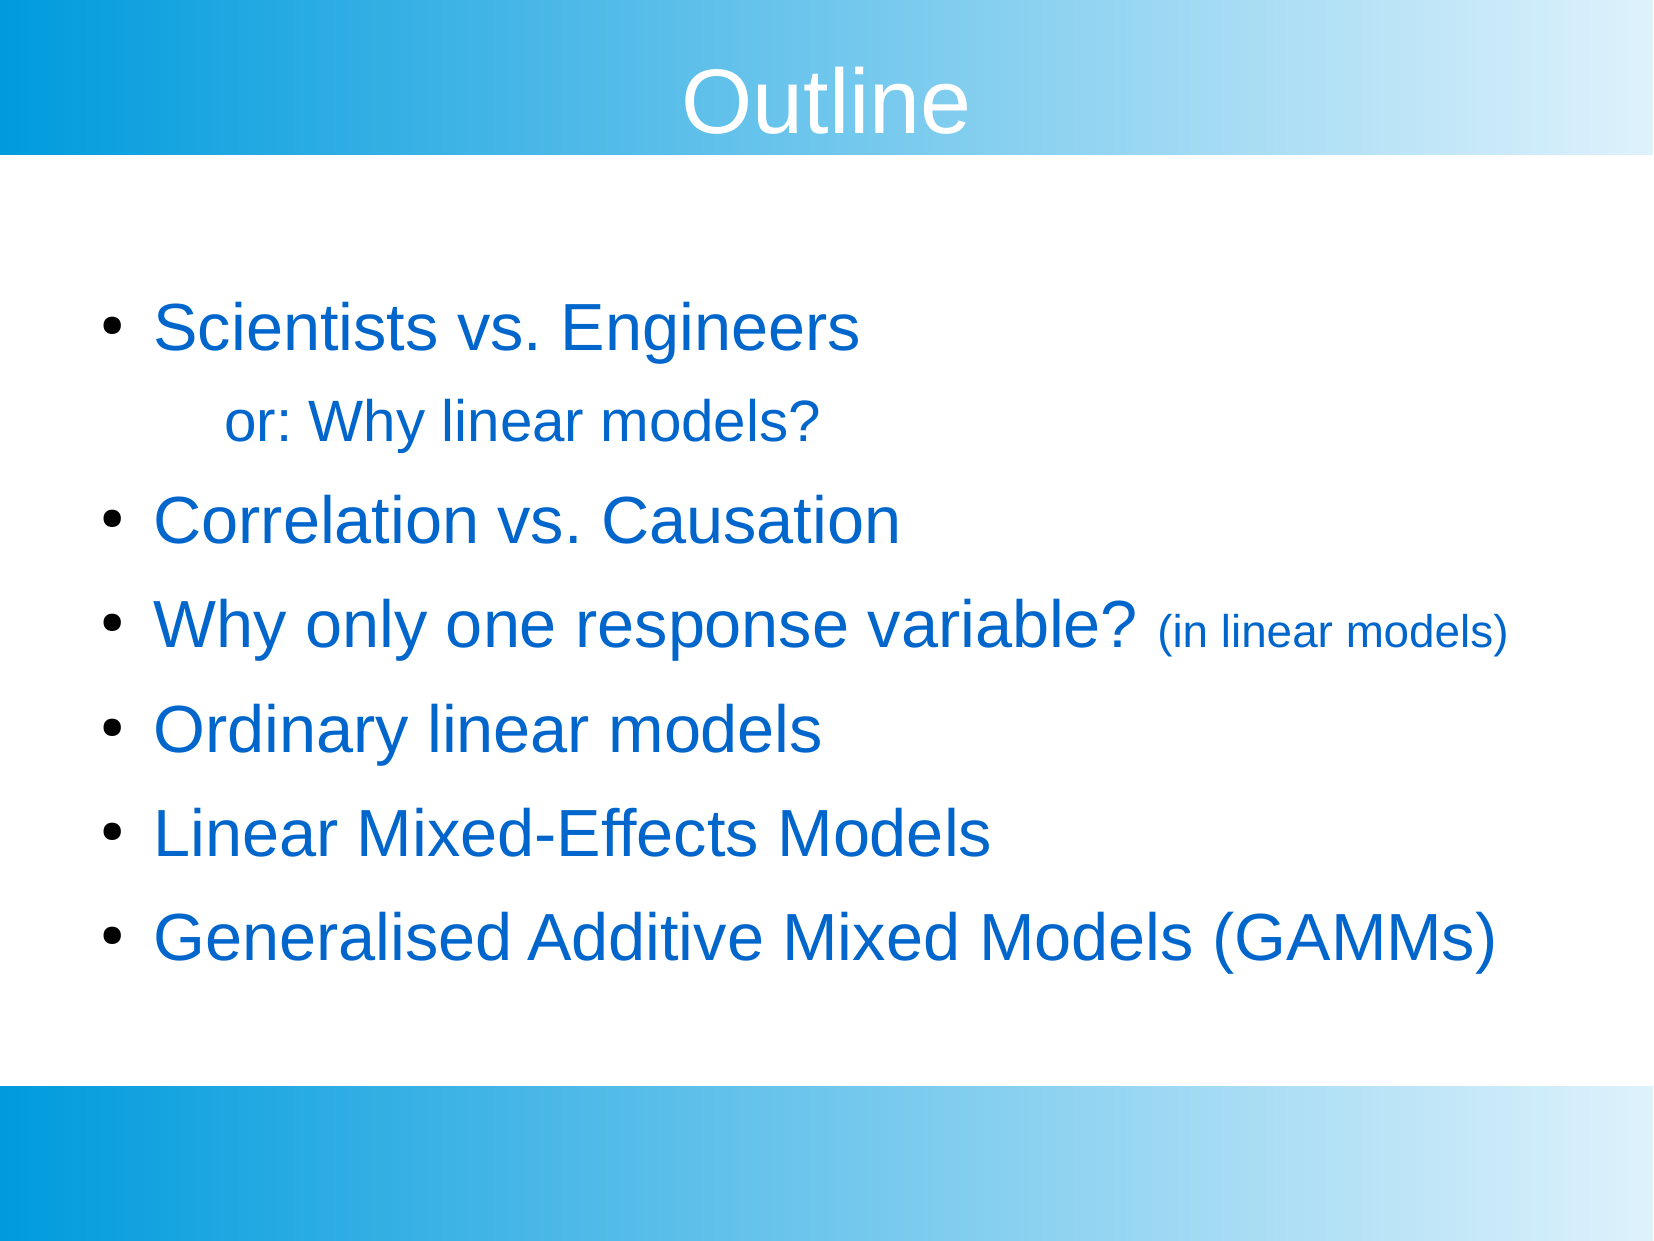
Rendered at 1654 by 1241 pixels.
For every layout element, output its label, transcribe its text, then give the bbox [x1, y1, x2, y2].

list Scientists vs. Engineers or: Why linear models? Correlation vs. Causation Why only one response variable? (in linear models) Ordinary linear models Linear Mixed-Effects Models Generalised Additive Mixed Models (GAMMs) [82, 290, 1571, 1010]
title Outline [82, 49, 1571, 155]
